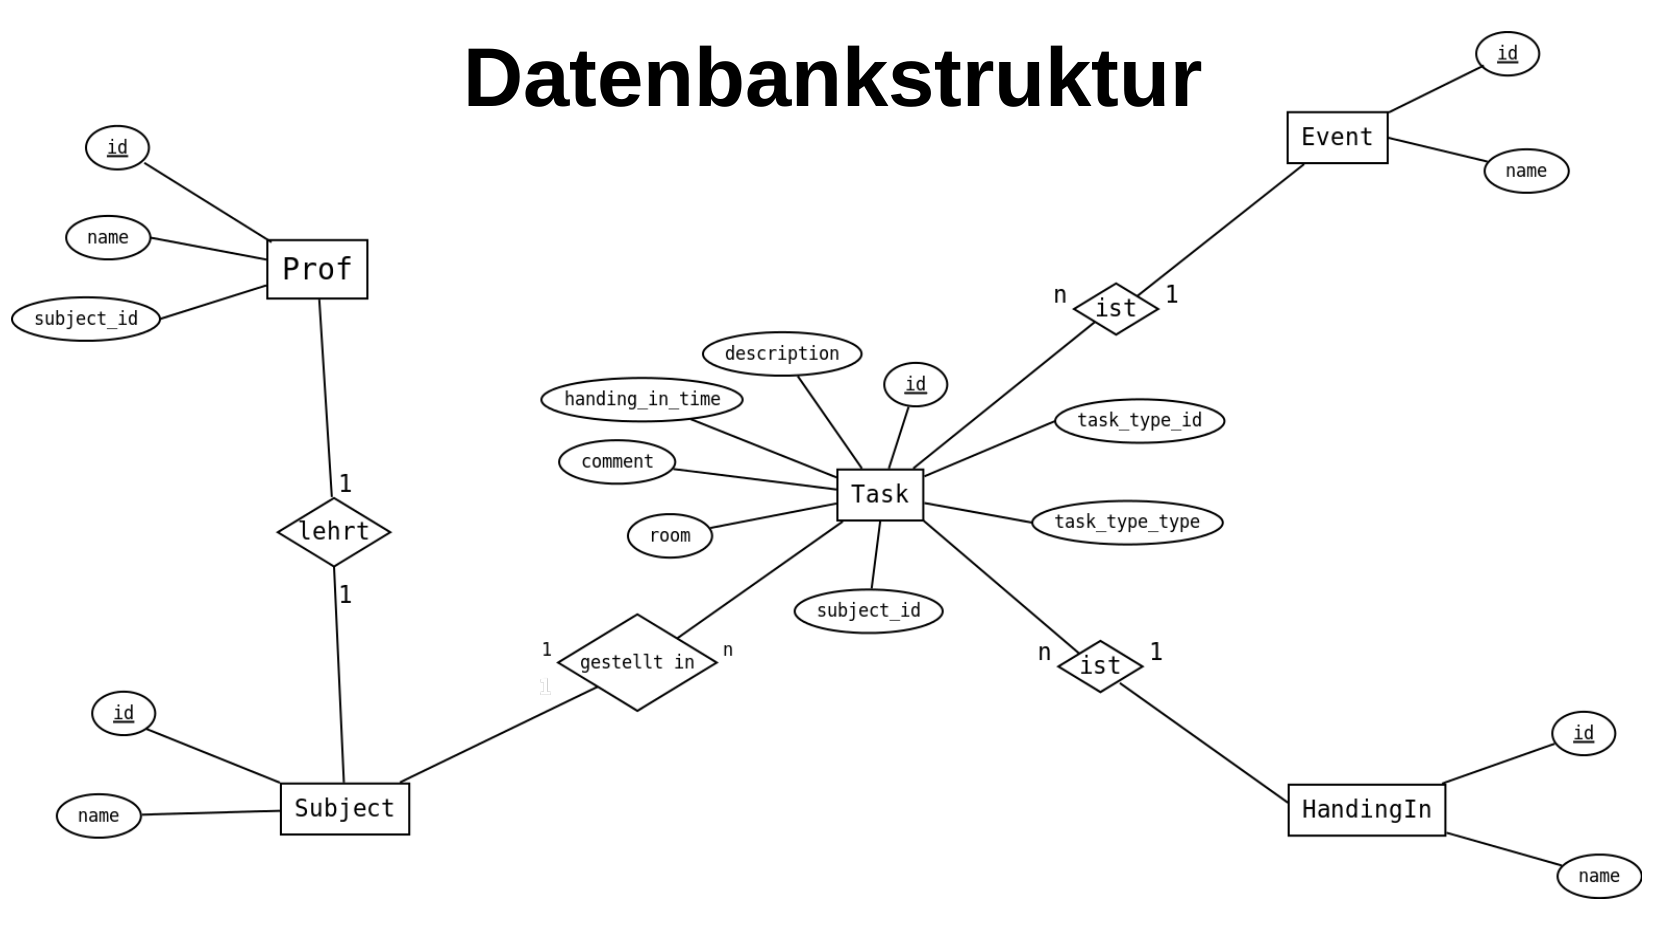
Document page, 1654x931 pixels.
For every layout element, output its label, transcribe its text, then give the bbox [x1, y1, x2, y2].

text_box Datenbankstruktur [448, 23, 1218, 132]
picture [11, 31, 1642, 899]
